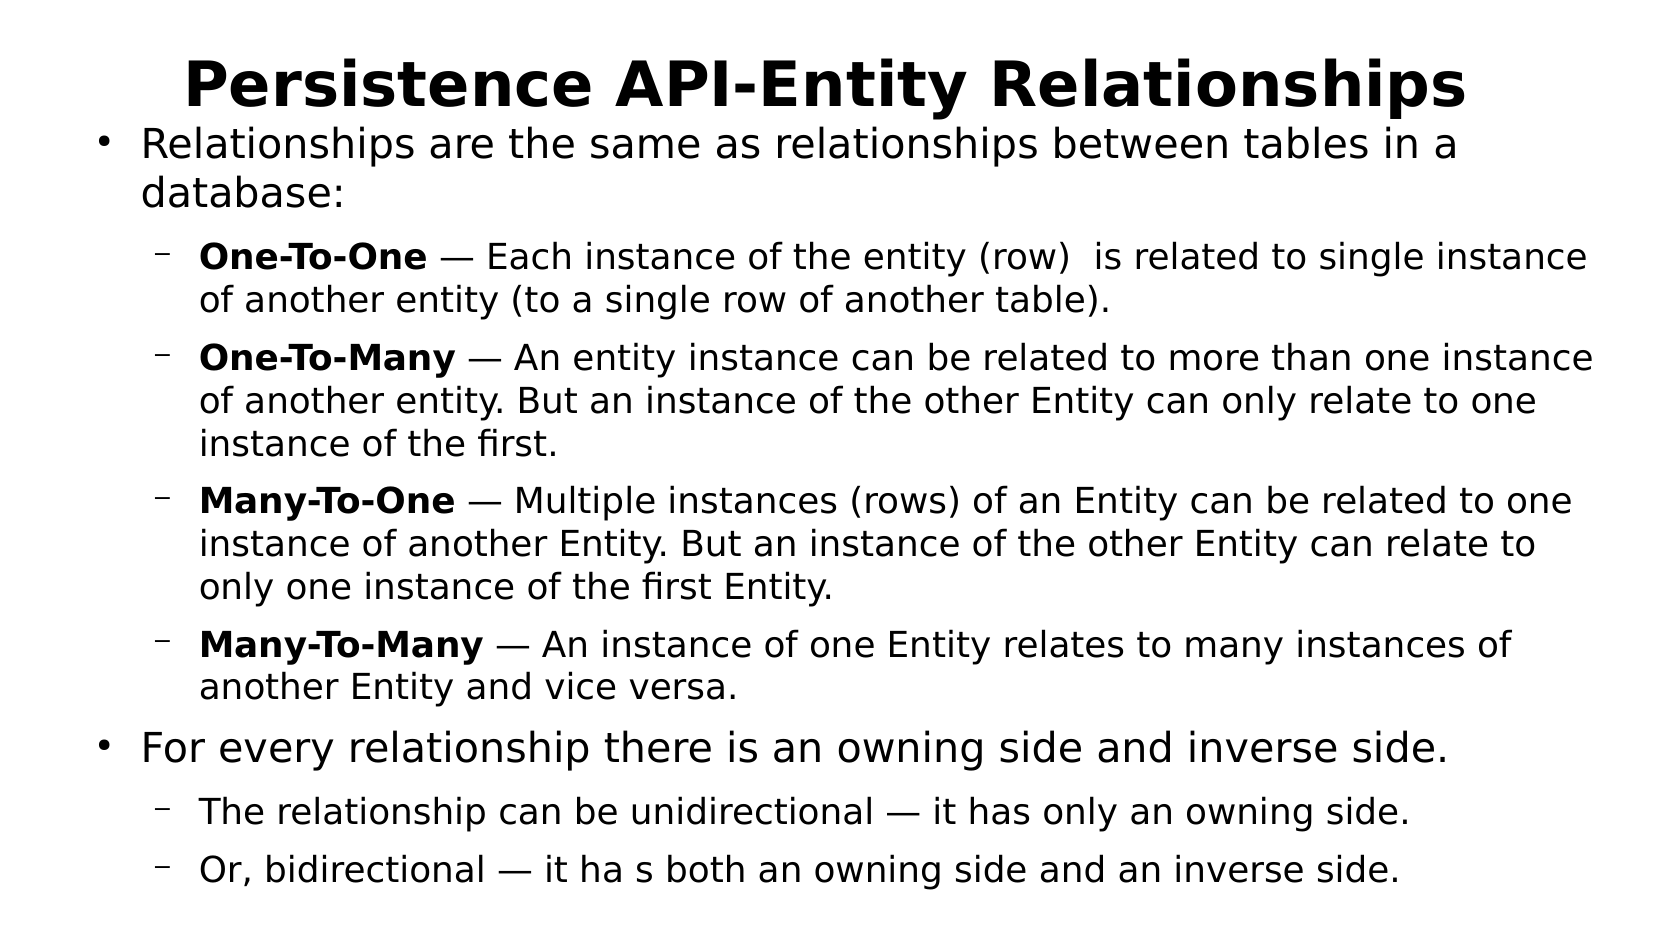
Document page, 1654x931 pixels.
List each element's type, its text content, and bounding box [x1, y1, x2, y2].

title Persistence API-Entity Relationships [82, 36, 1571, 117]
list Relationships are the same as relationships between tables in a database: One-To-One — Each instance of the entity (row) is related to single instance of another entity (to a single row of another table). One-To-Many — An entity instance can be related to more than one instance of another entity. But an instance of the other Entity can only relate to one instance of the first. Many-To-One — Multiple instances (rows) of an Entity can be related to one instance of another Entity. But an instance of the other Entity can relate to only one instance of the first Entity. Many-To-Many — An instance of one Entity relates to many instances of another Entity and vice versa. For every relationship there is an owning side and inverse side. The relationship can be unidirectional — it has only an owning side. Or, bidirectional — it ha s both an owning side and an inverse side. [82, 117, 1602, 909]
